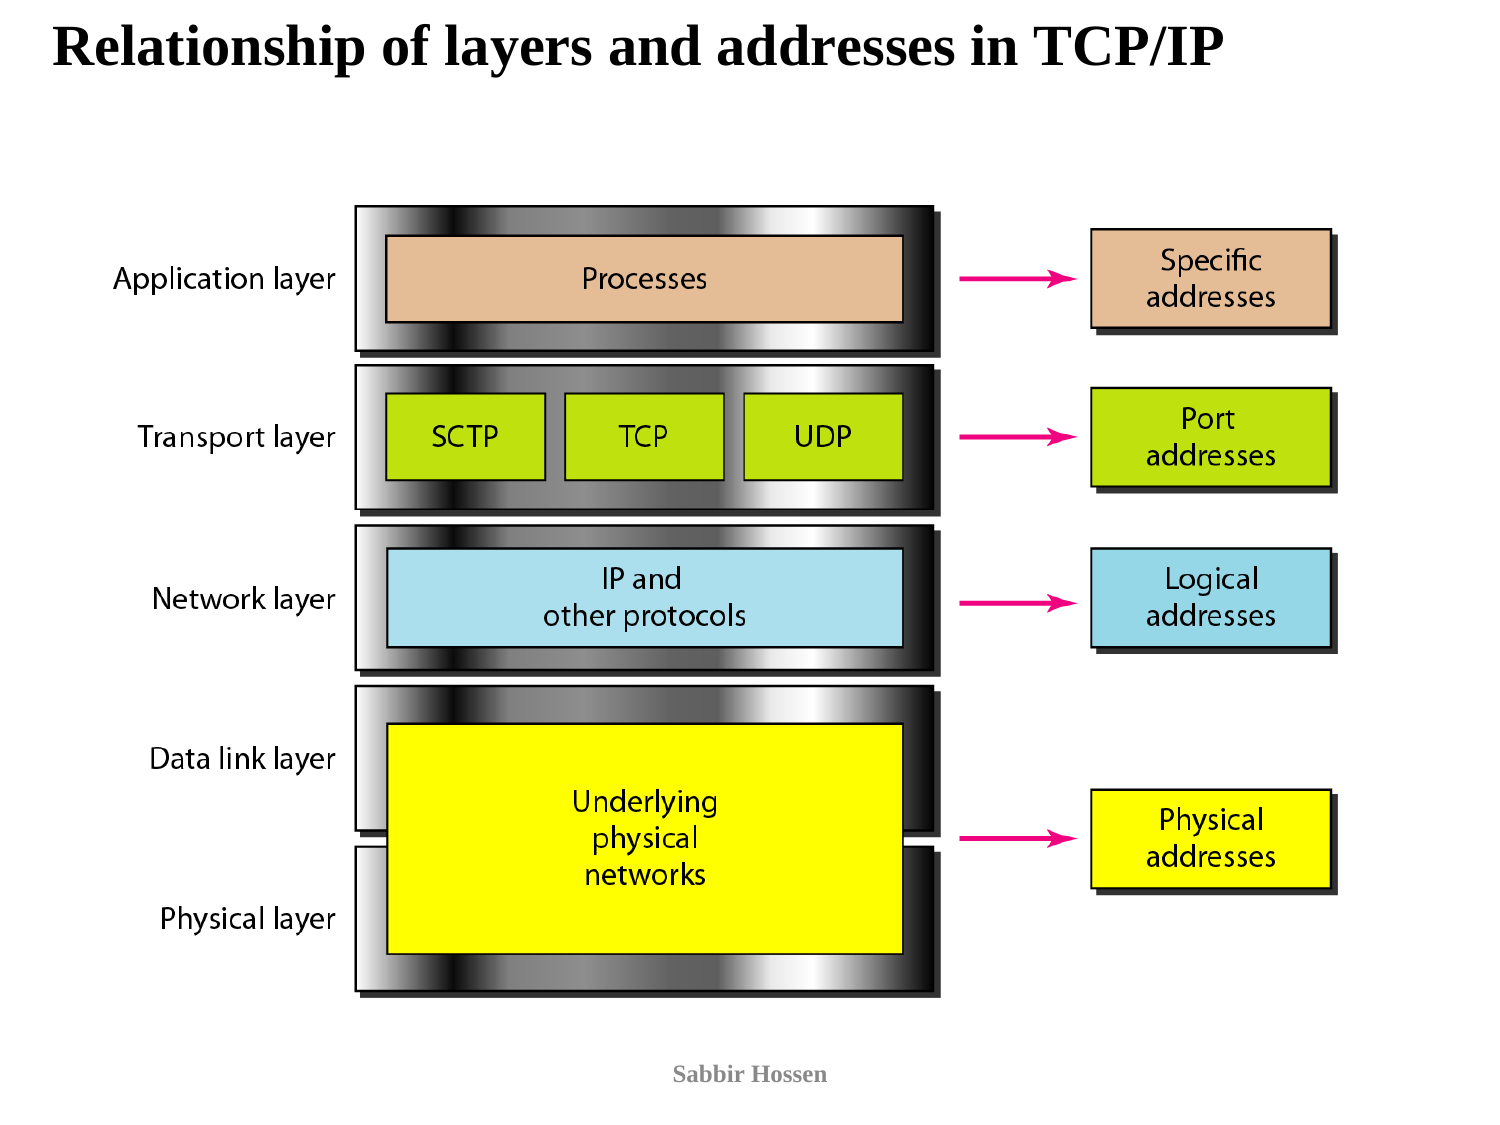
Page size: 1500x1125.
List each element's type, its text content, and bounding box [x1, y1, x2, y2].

picture [112, 205, 1338, 998]
list Relationship of layers and addresses in TCP/IP [37, 0, 1500, 1125]
text_box Sabbir Hossen [496, 1042, 1004, 1103]
